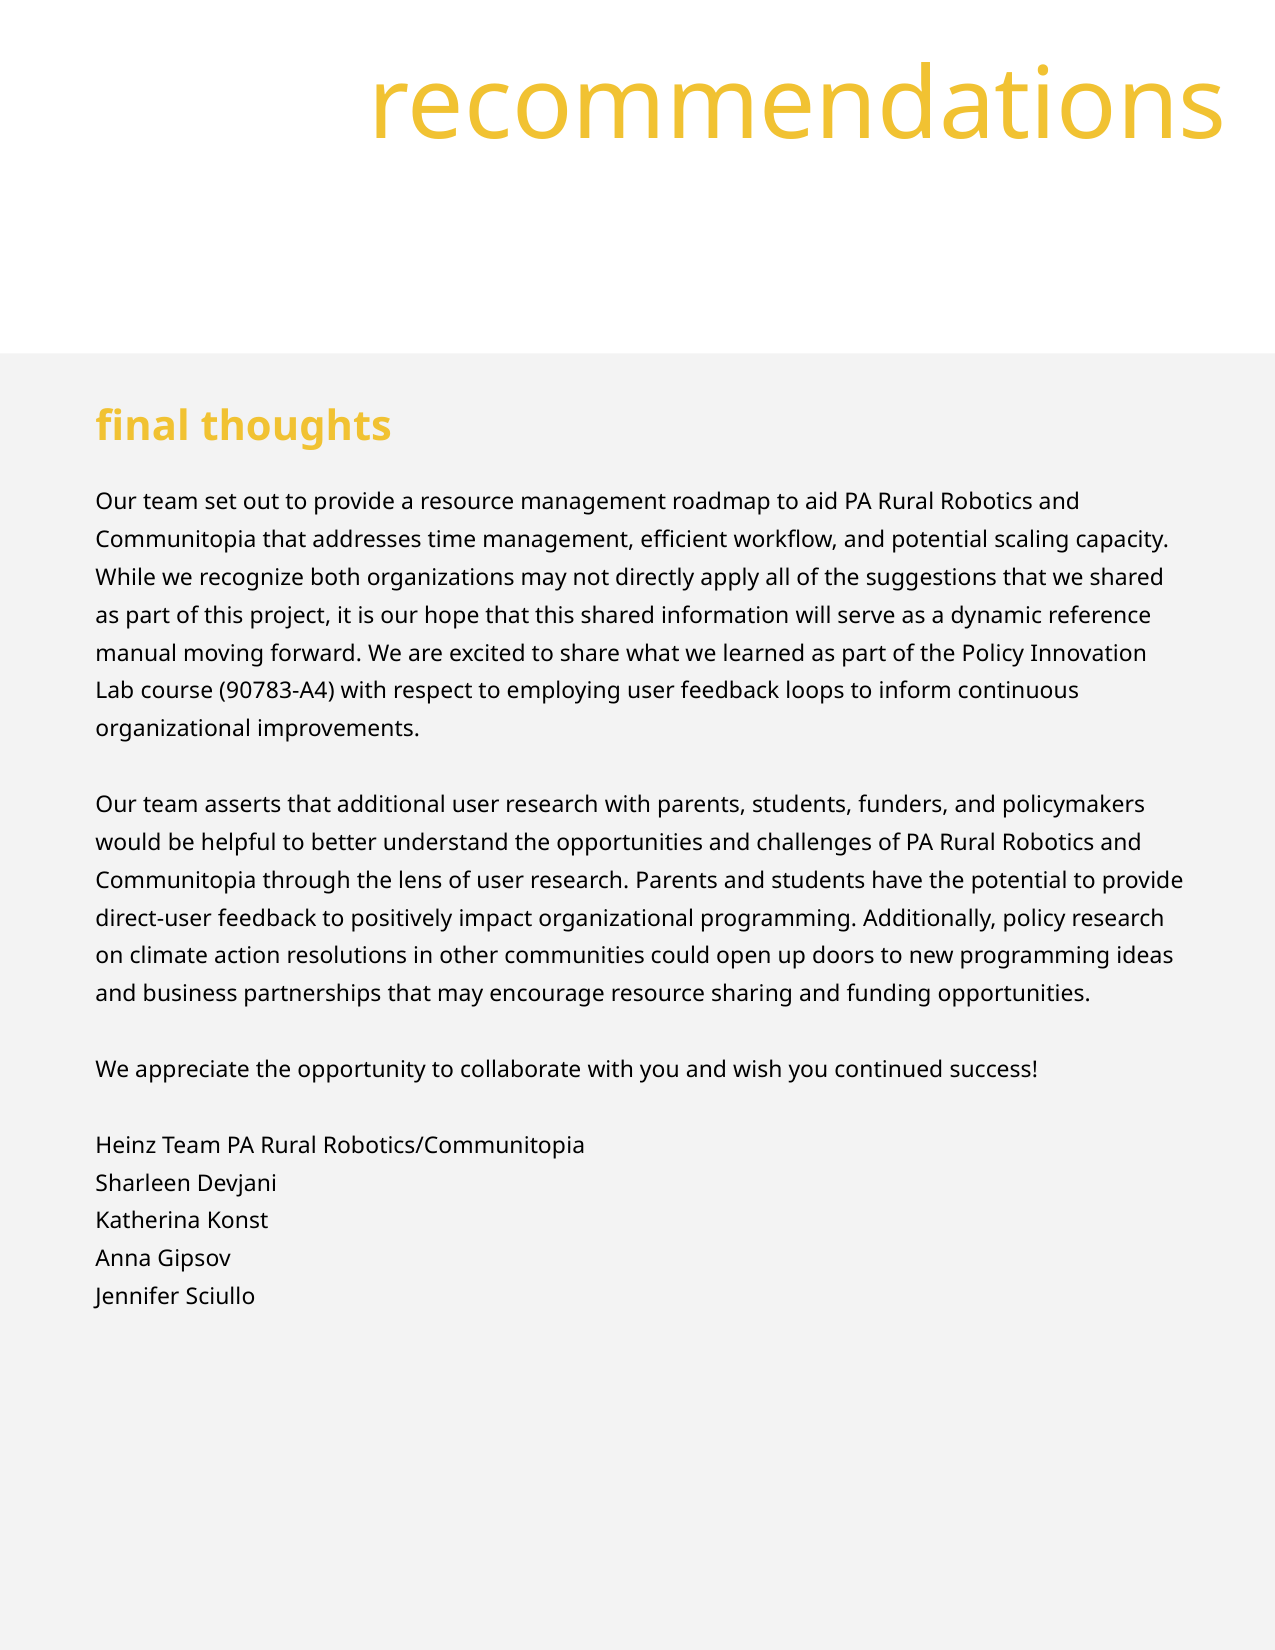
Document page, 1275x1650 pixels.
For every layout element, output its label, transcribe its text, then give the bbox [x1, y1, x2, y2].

text_box [0, 353, 1275, 1650]
list final thoughts Our team set out to provide a resource management roadmap to aid PA Rural Robotics and Communitopia that addresses time management, efficient workflow, and potential scaling capacity. While we recognize both organizations may not directly apply all of the suggestions that we shared as part of this project, it is our hope that this shared information will serve as a dynamic reference manual moving forward. We are excited to share what we learned as part of the Policy Innovation Lab course (90783-A4) with respect to employing user feedback loops to inform continuous organizational improvements. Our team asserts that additional user research with parents, students, funders, and policymakers would be helpful to better understand the opportunities and challenges of PA Rural Robotics and Communitopia through the lens of user research. Parents and students have the potential to provide direct-user feedback to positively impact organizational programming. Additionally, policy research on climate action resolutions in other communities could open up doors to new programming ideas and business partnerships that may encourage resource sharing and funding opportunities. We appreciate the opportunity to collaborate with you and wish you continued success! Heinz Team PA Rural Robotics/Communitopia Sharleen Devjani Katherina Konst Anna Gipsov Jennifer Sciullo [80, 373, 1204, 1448]
subtitle recommendations [54, 23, 1243, 190]
